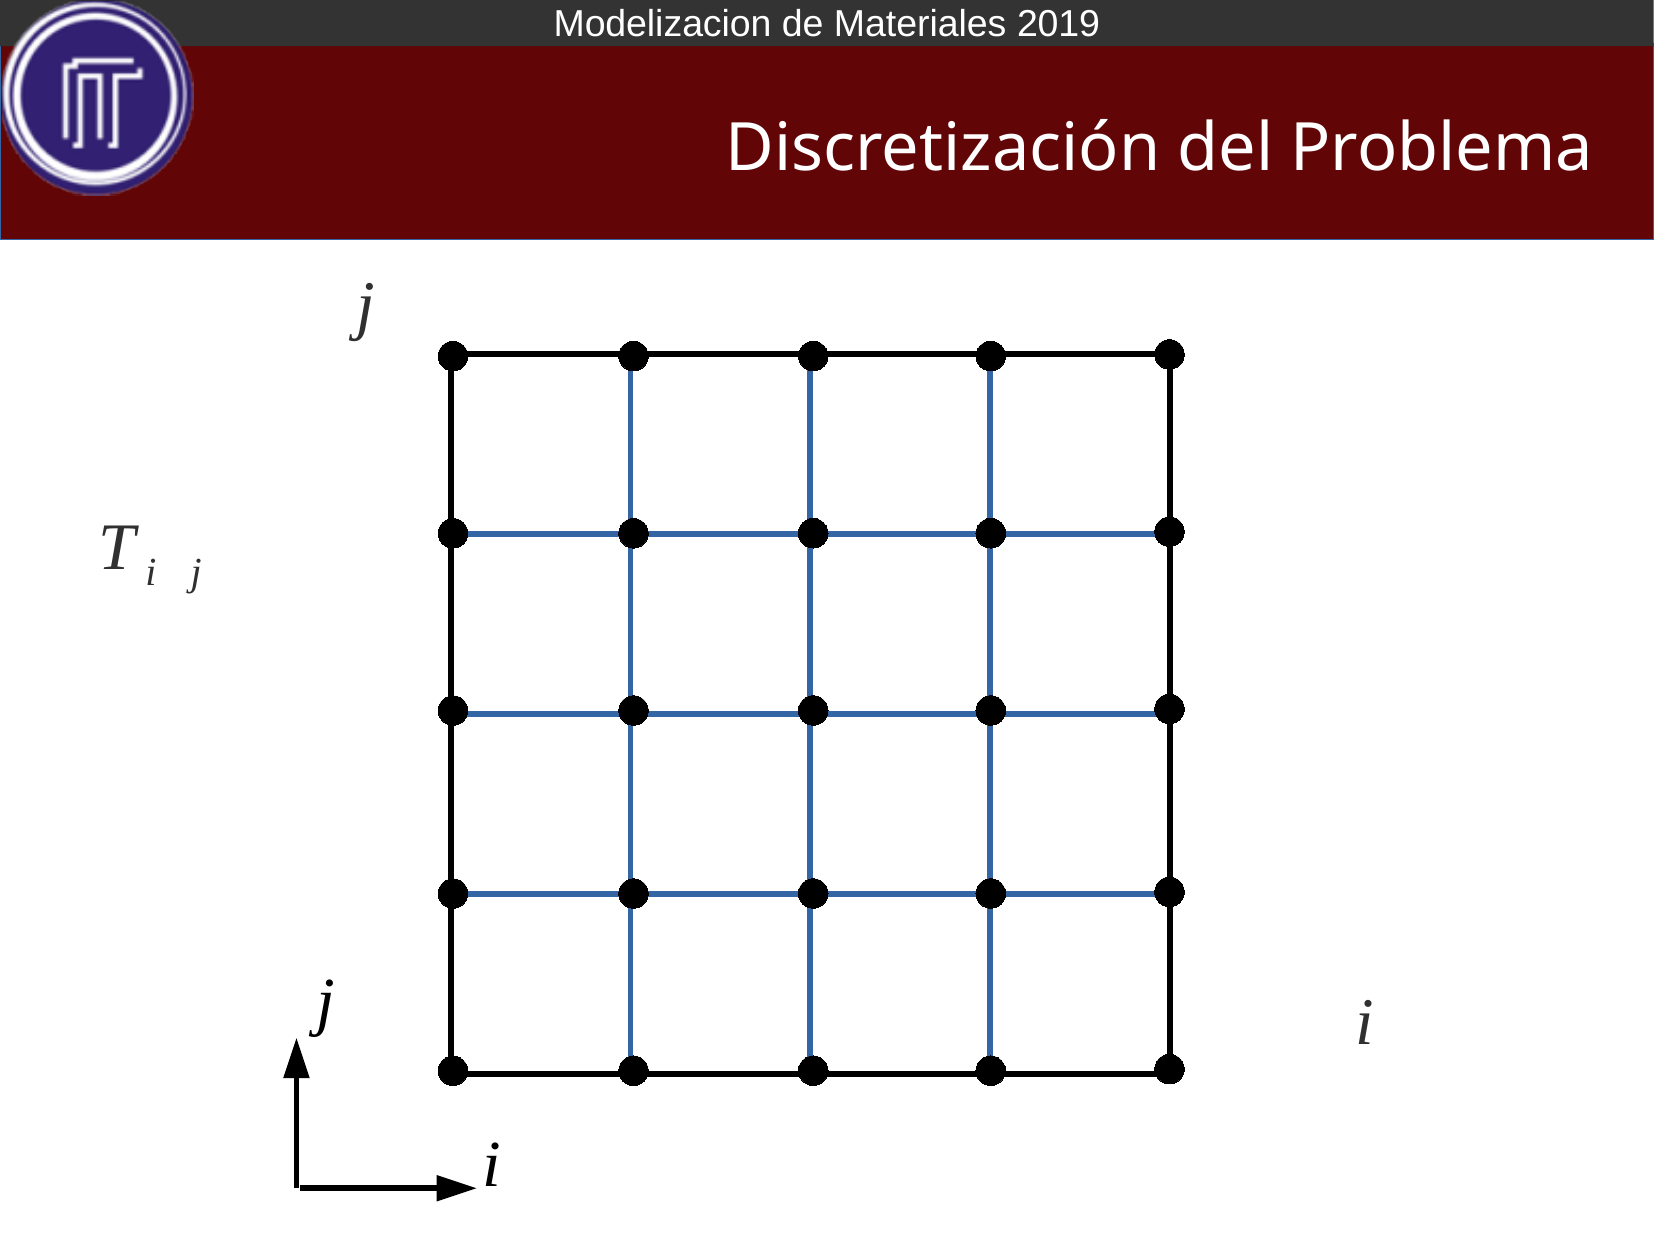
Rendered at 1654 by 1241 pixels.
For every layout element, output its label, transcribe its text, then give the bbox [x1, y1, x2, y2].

text_box [798, 341, 829, 371]
text_box [438, 1055, 468, 1086]
chart [1348, 985, 1383, 1060]
chart [476, 1128, 511, 1202]
text_box [618, 341, 649, 371]
text_box [975, 878, 1006, 909]
text_box [618, 1055, 649, 1086]
chart [296, 965, 346, 1039]
text_box [438, 518, 468, 549]
chart [336, 268, 385, 343]
text_box [798, 1055, 829, 1086]
text_box [975, 1055, 1006, 1086]
text_box [618, 878, 649, 909]
text_box [975, 518, 1006, 549]
text_box [1154, 877, 1185, 907]
text_box [1154, 1054, 1185, 1084]
picture [0, 0, 194, 196]
text_box [438, 695, 468, 726]
text_box [618, 518, 649, 549]
text_box [438, 878, 468, 909]
text_box [975, 695, 1006, 726]
text_box [798, 518, 829, 549]
text_box [798, 695, 829, 726]
text_box [1154, 339, 1185, 370]
title Discretización del Problema [41, 70, 1654, 218]
text_box [798, 878, 829, 909]
text_box [975, 341, 1006, 371]
text_box [438, 341, 468, 371]
text_box [1154, 516, 1185, 547]
text_box [618, 695, 649, 726]
text_box [1154, 694, 1185, 724]
chart [92, 510, 211, 594]
